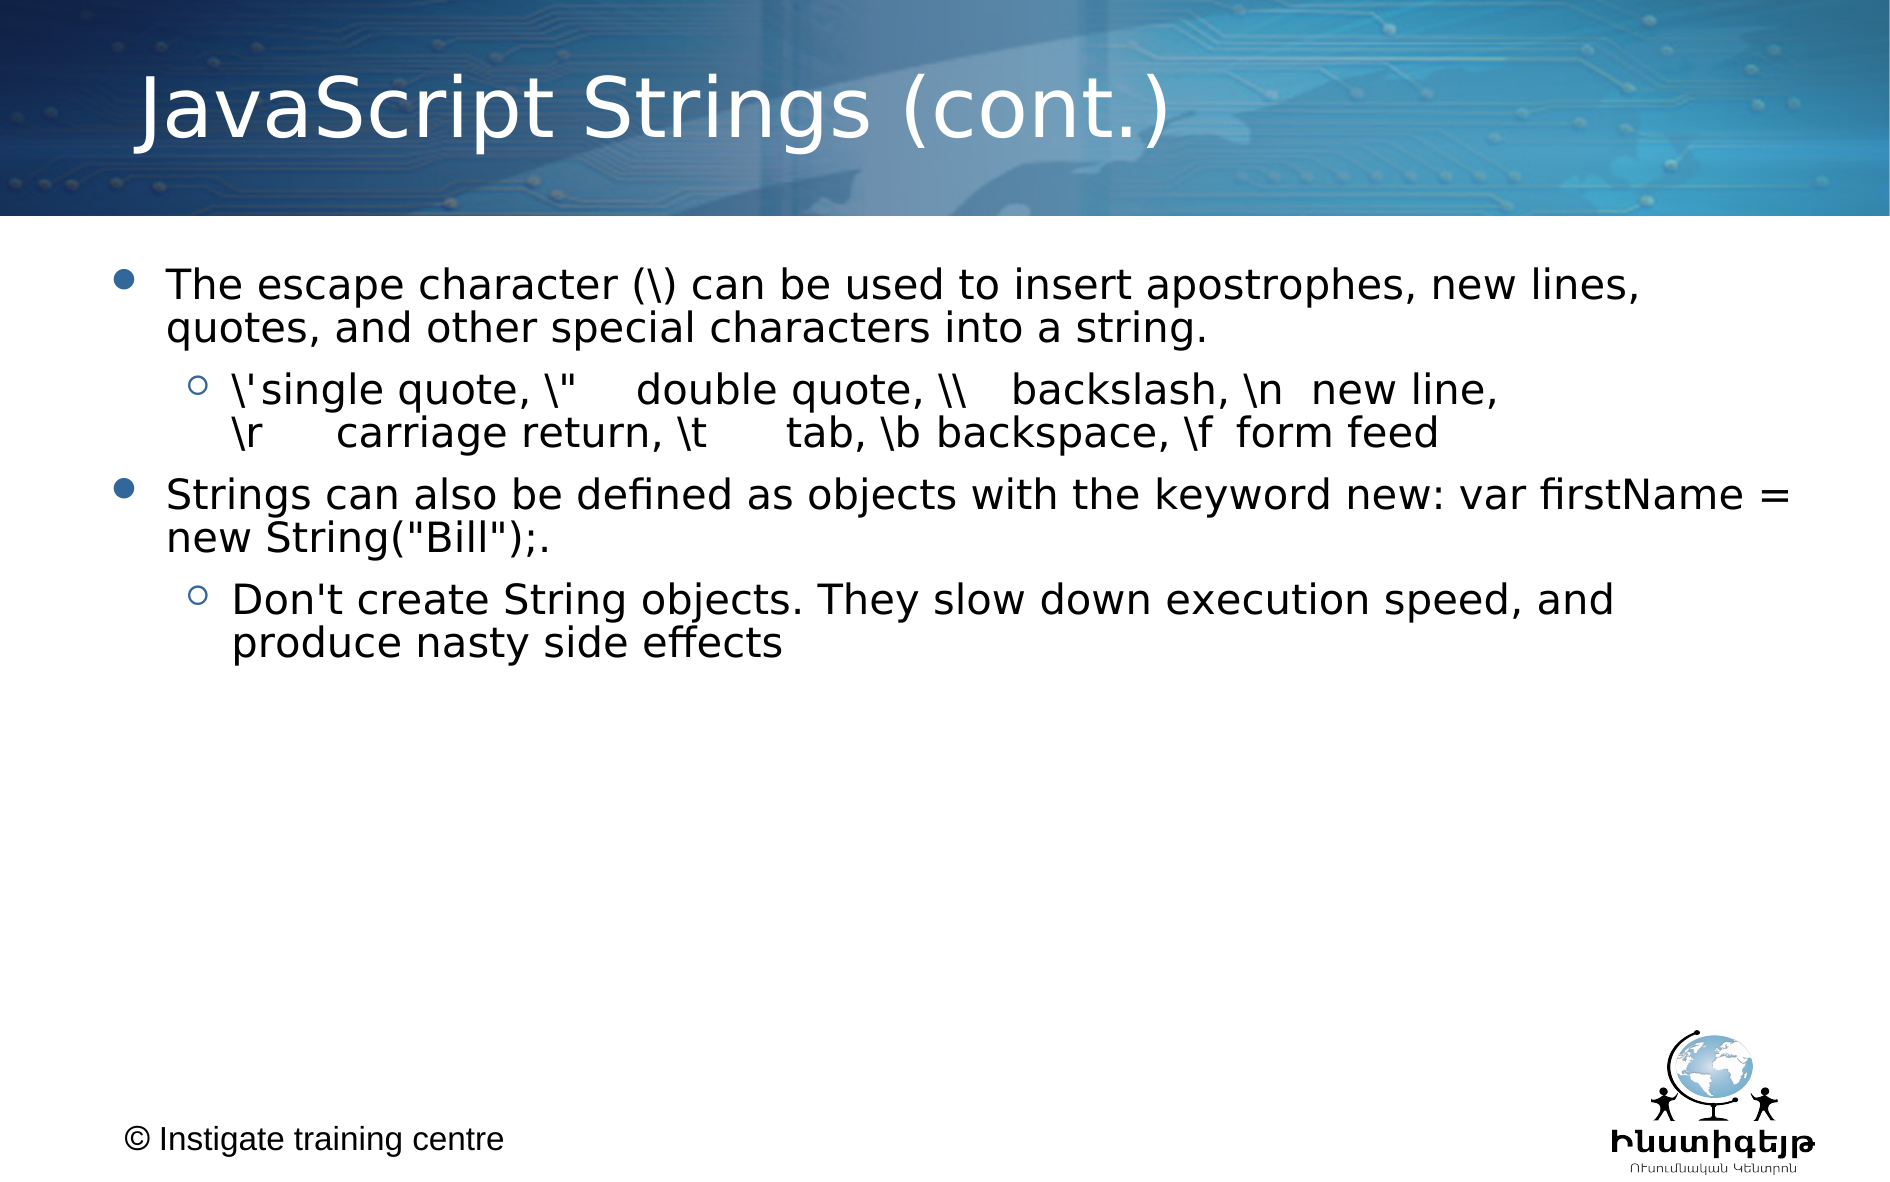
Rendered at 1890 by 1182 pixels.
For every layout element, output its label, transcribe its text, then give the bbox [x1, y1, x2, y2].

picture [0, 0, 1890, 216]
picture [1612, 1030, 1815, 1175]
list The escape character (\) can be used to insert apostrophes, new lines, quotes, and other special characters into a string. \' single quote, \" double quote, \\ backslash, \n new line, \r carriage return, \t tab, \b backspace, \f form feed Strings can also be defined as objects with the keyword new: var firstName = new String("Bill");. Don't create String objects. They slow down execution speed, and produce nasty side effects [110, 264, 1801, 281]
